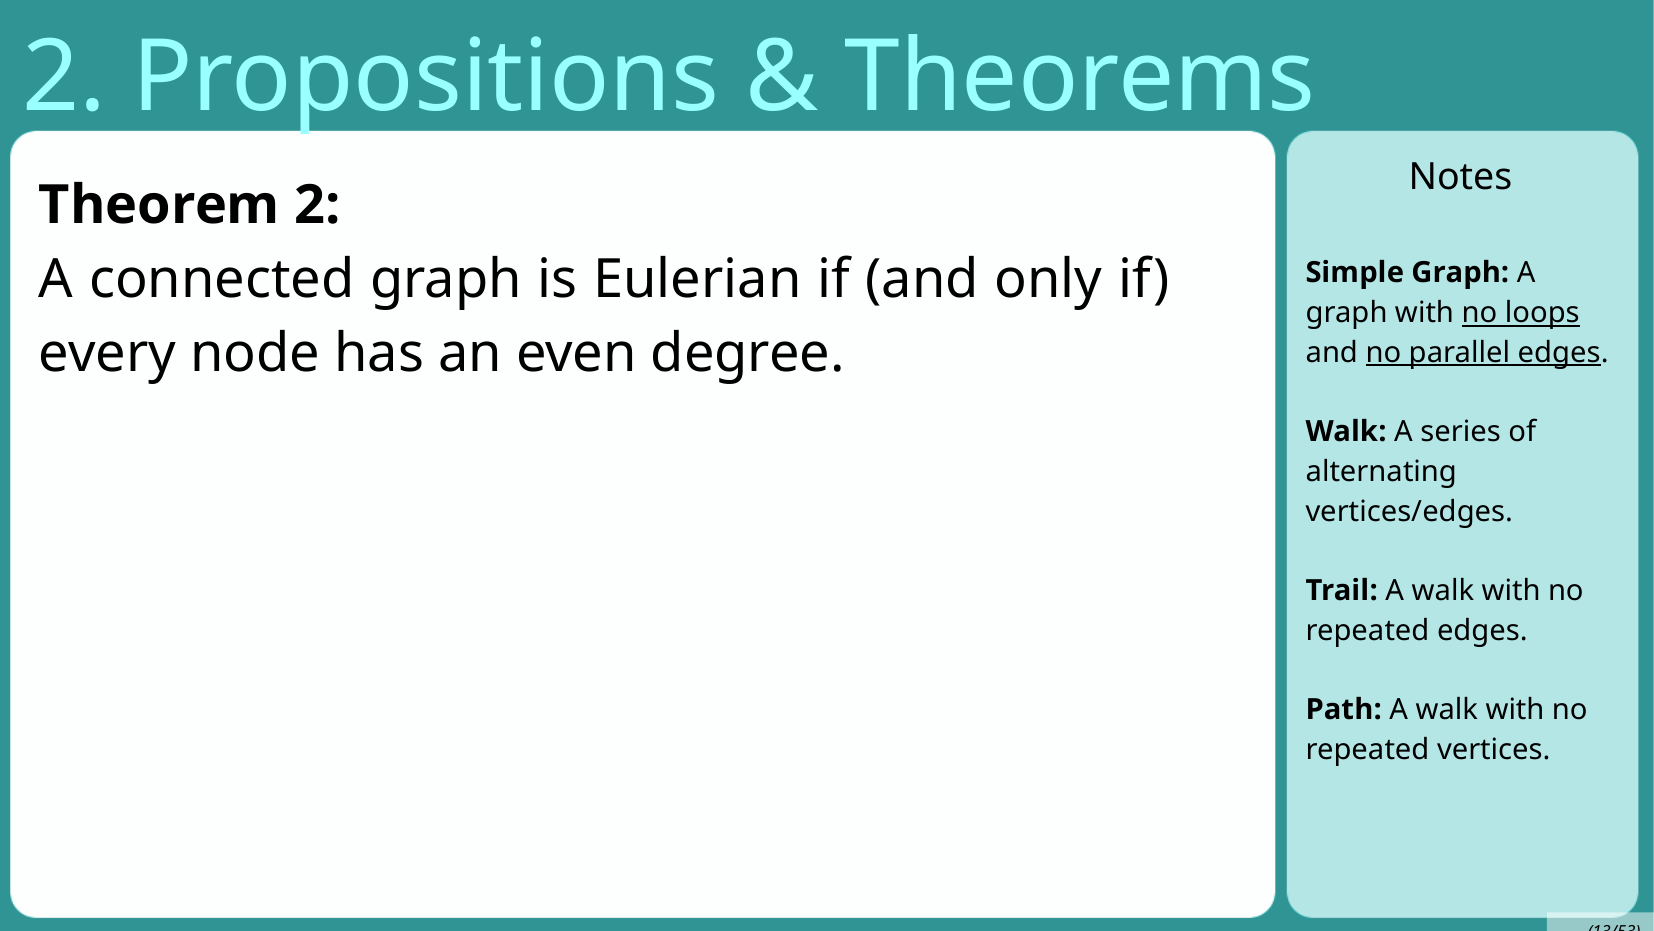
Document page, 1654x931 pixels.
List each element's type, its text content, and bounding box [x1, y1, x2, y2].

title 2. Propositions & Theorems [22, 13, 1511, 130]
text_box (<number>/53) [1546, 912, 1654, 931]
text_box Theorem 2: A connected graph is Eulerian if (and only if) every node has an even degree. [39, 165, 1247, 892]
text_box Notes Simple Graph: A graph with no loops and no parallel edges. Walk: A series of alternating vertices/edges. Trail: A walk with no repeated edges. Path: A walk with no repeated vertices. [1290, 141, 1631, 723]
picture [0, 0, 1654, 931]
